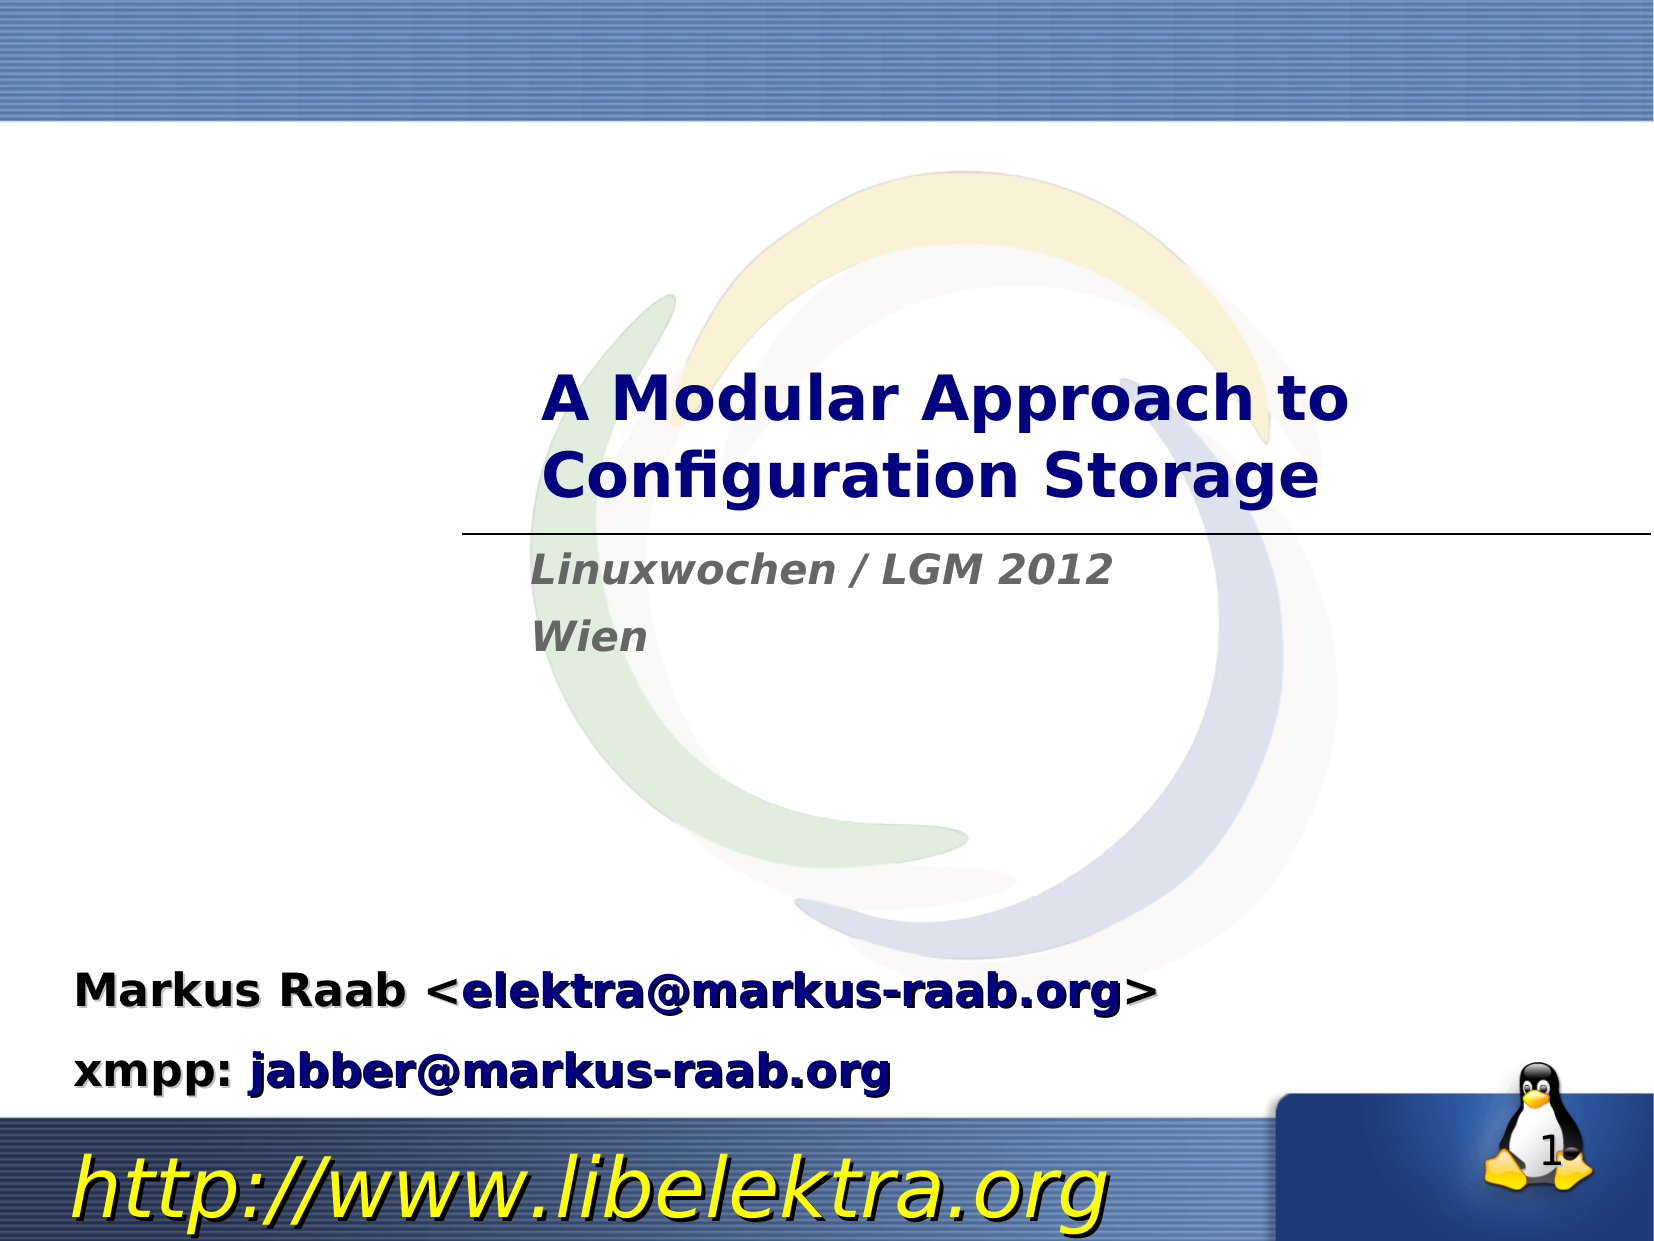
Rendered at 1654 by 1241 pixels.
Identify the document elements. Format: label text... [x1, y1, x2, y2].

text_box Markus Raab <elektra@markus-raab.org> xmpp: jabber@markus-raab.org [58, 953, 1625, 1102]
picture [0, 0, 1654, 533]
text_box Linuxwochen / LGM 2012 Wien [515, 538, 1448, 685]
text_box <Nummer> [1312, 1122, 1565, 1178]
text_box A Modular Approach to Configuration Storage [526, 351, 1428, 516]
picture [481, 535, 1374, 953]
picture [0, 1061, 1654, 1241]
